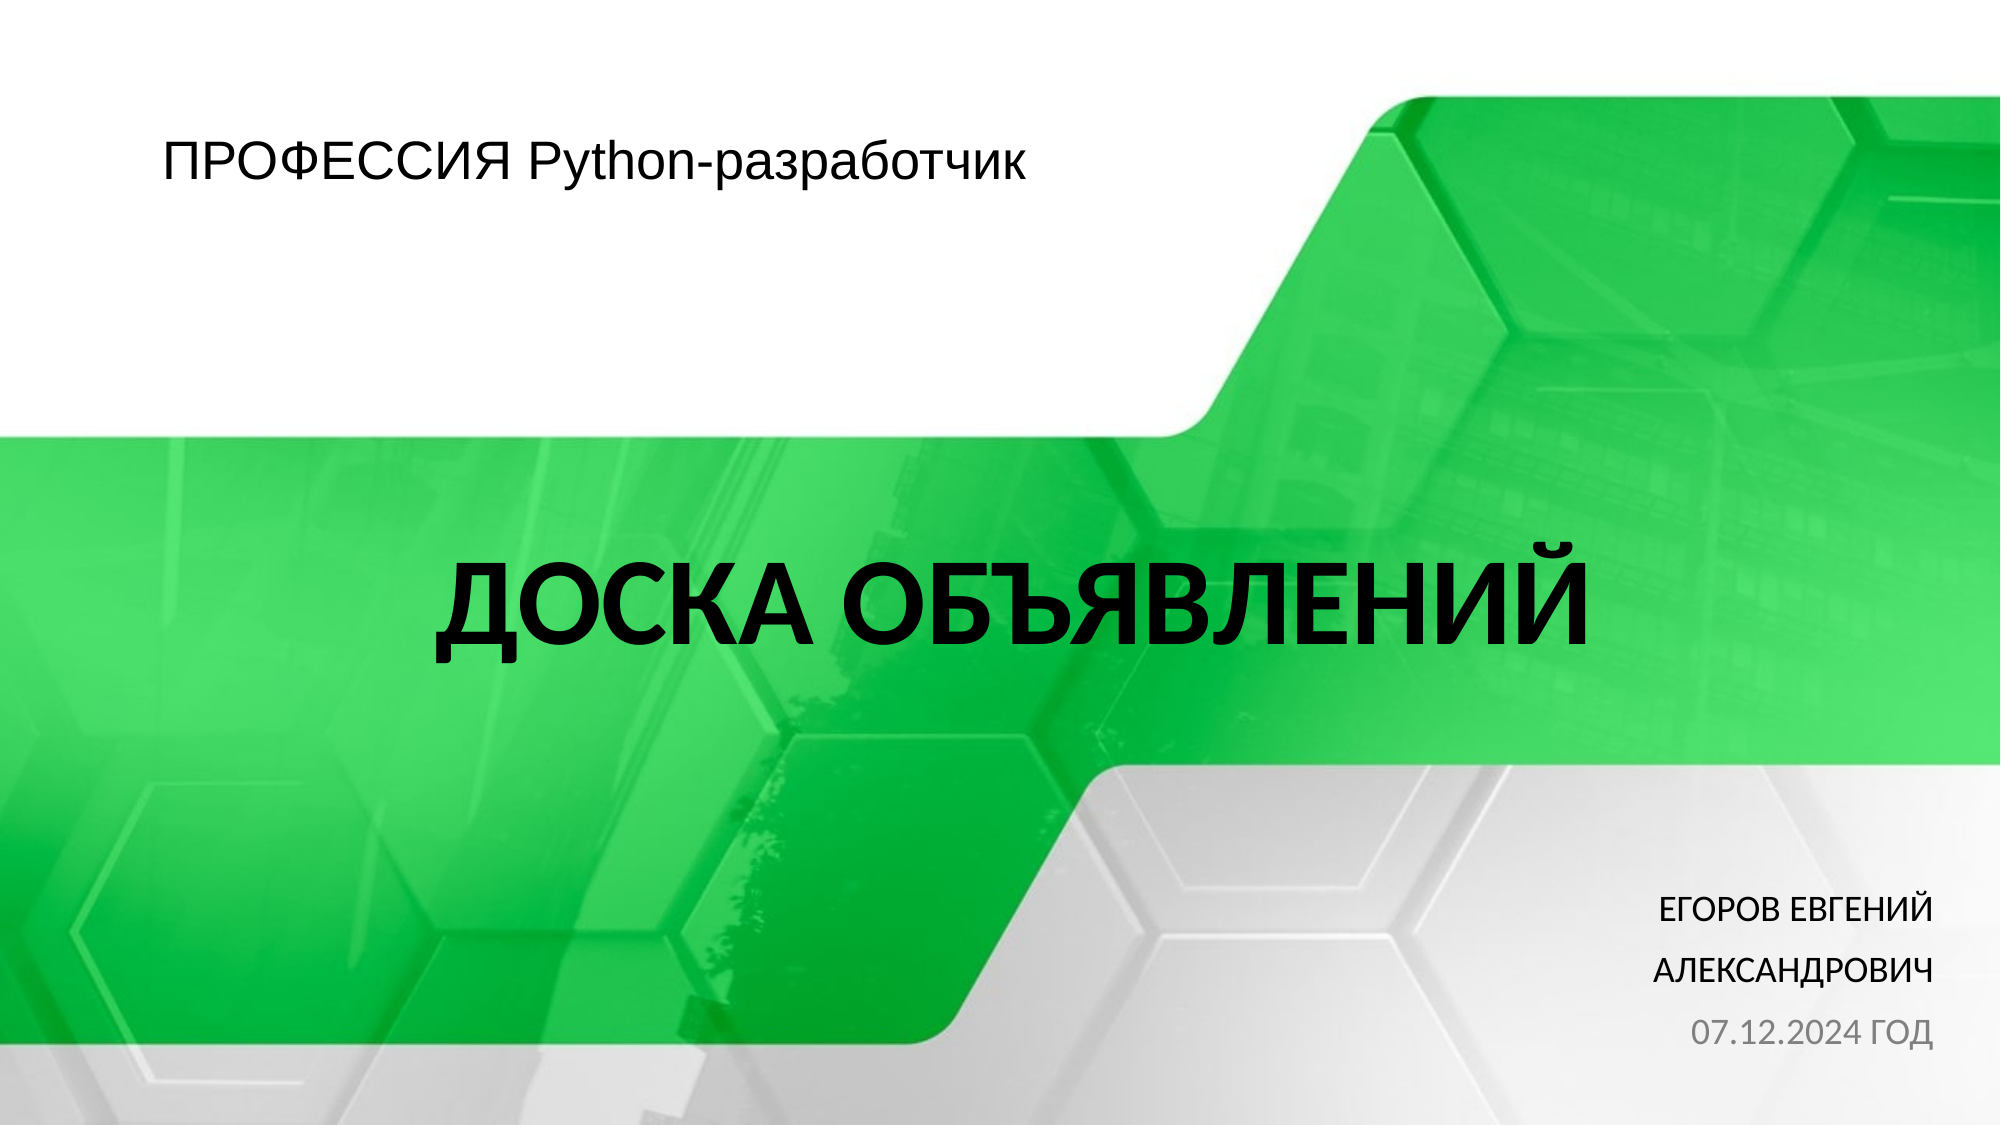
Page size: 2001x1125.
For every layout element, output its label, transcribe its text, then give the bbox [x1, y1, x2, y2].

picture [0, 0, 2001, 1125]
subtitle ЕГОРОВ ЕВГЕНИЙ АЛЕКСАНДРОВИЧ 07.12.2024 год [1563, 856, 1949, 1086]
title ДОСКА ОБЪЯВЛЕНИЙ [29, 444, 2000, 764]
text_box ПРОФЕССИЯ Python-разработчик [39, 118, 1152, 198]
